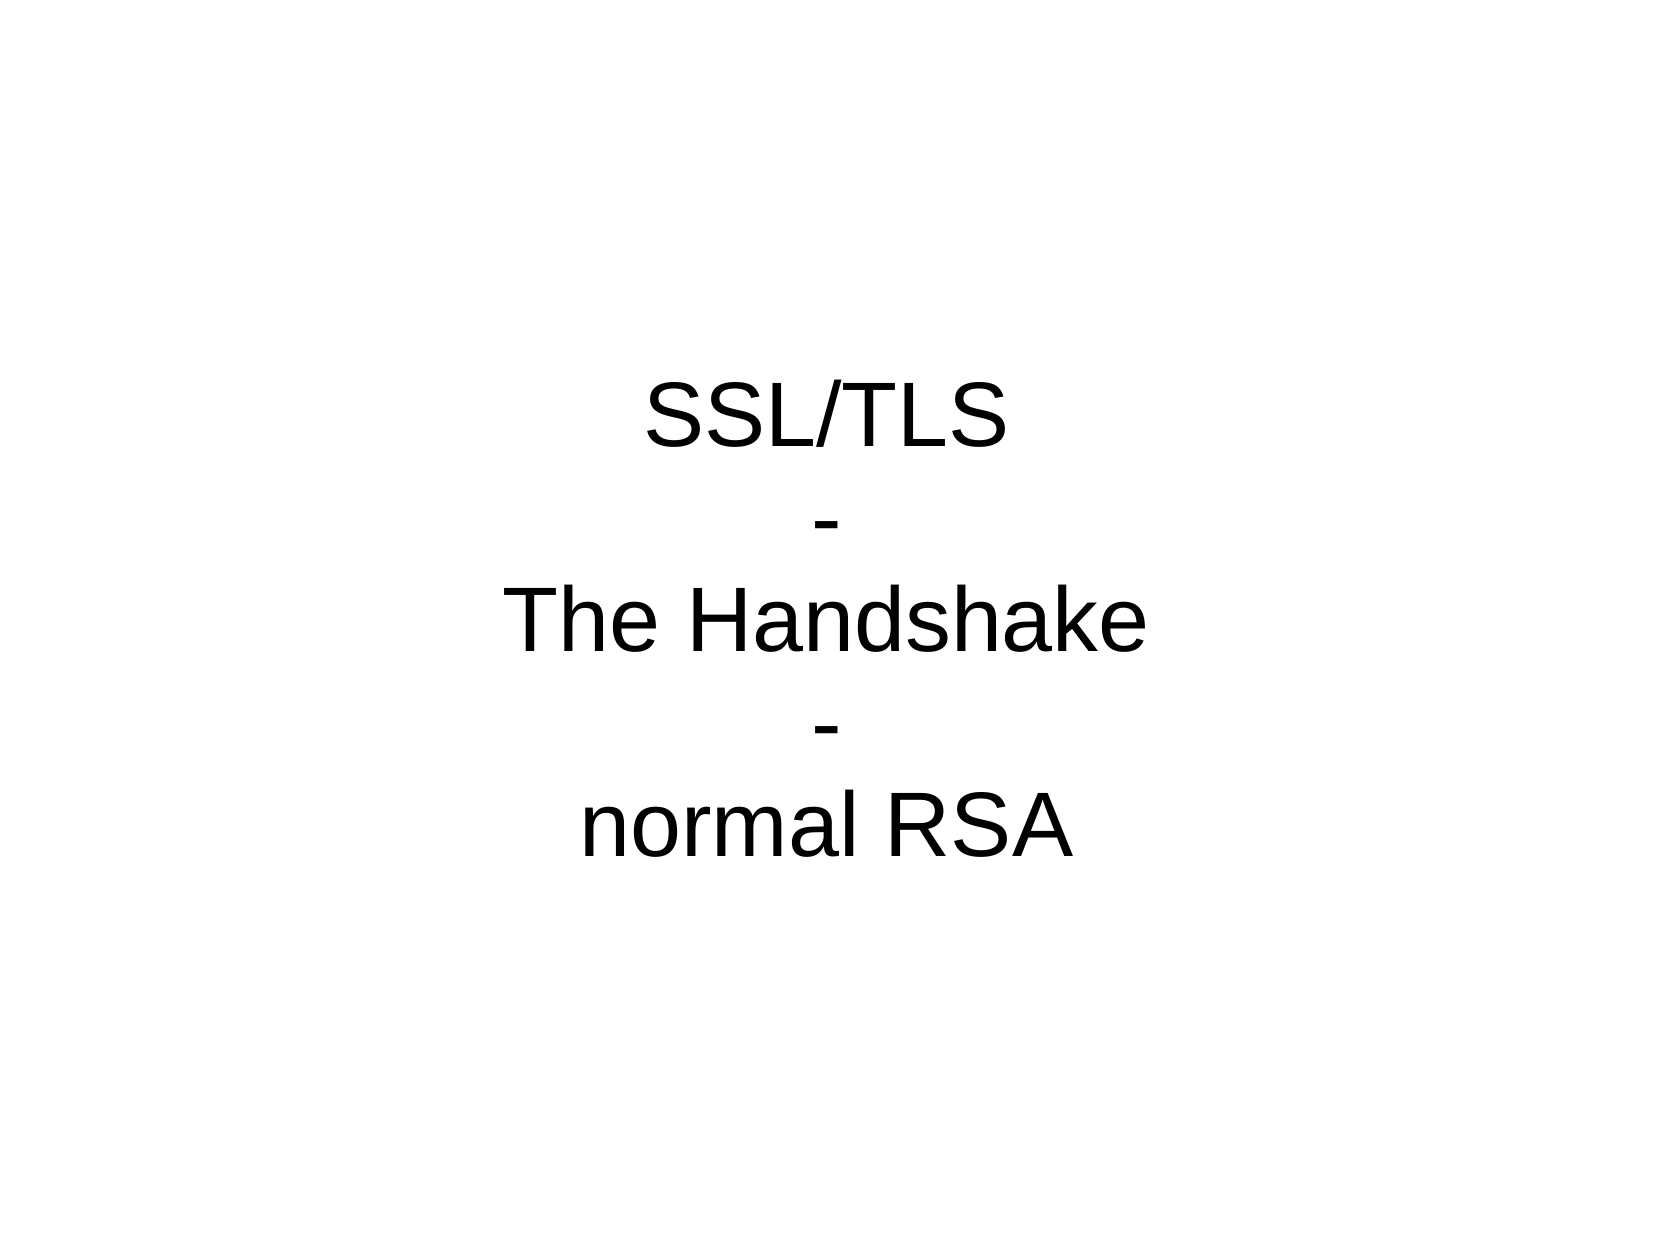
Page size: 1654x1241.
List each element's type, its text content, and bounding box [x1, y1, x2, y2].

title SSL/TLS - The Handshake - normal RSA [82, 363, 1571, 877]
